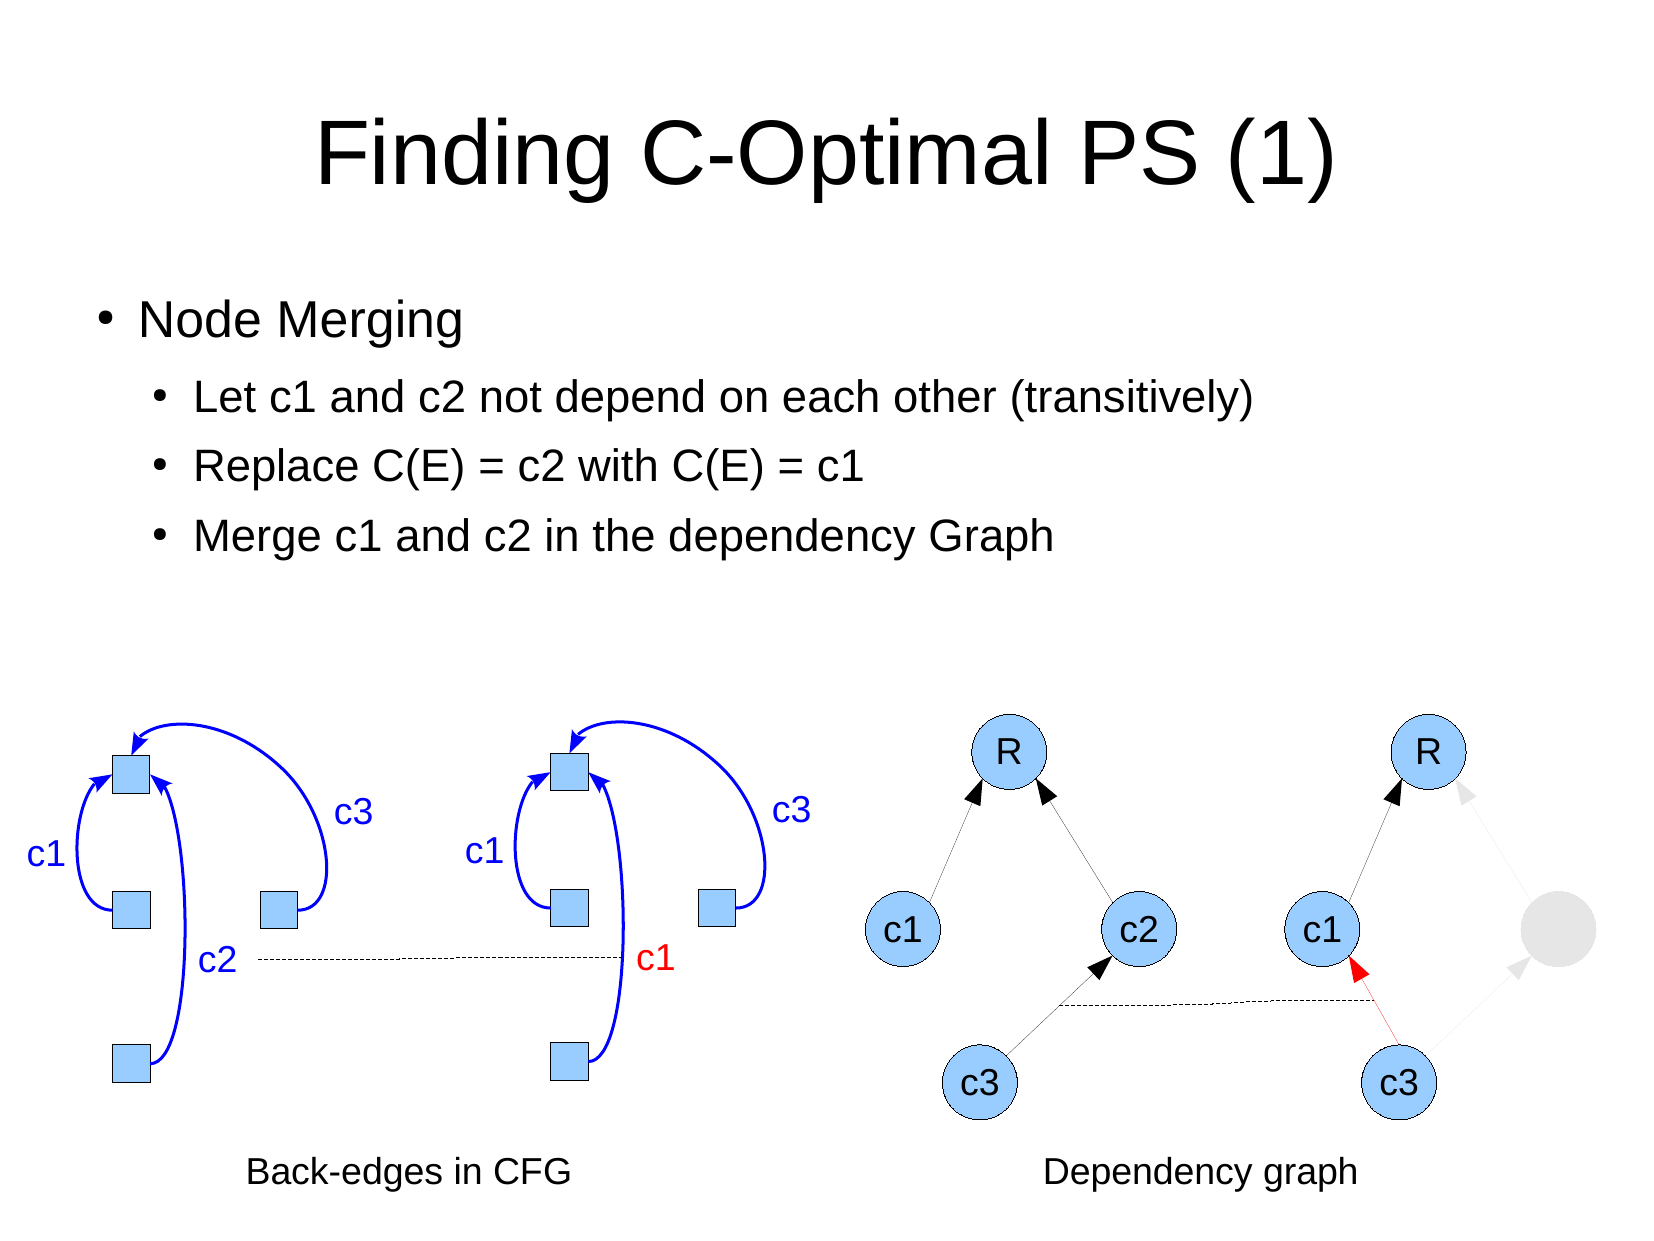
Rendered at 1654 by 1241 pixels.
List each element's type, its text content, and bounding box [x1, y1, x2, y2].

text_box c3 [318, 783, 394, 841]
text_box [698, 889, 736, 927]
text_box c2 [1101, 891, 1177, 967]
text_box c1 [11, 824, 87, 882]
text_box [1520, 891, 1597, 967]
text_box [112, 891, 151, 929]
text_box [550, 753, 589, 791]
text_box [260, 891, 298, 929]
text_box c1 [621, 928, 697, 986]
text_box Dependency graph [1028, 1143, 1388, 1201]
text_box R [971, 714, 1047, 790]
text_box c1 [1284, 891, 1360, 967]
text_box c1 [865, 891, 941, 967]
text_box c2 [183, 931, 259, 988]
text_box Back-edges in CFG [230, 1143, 591, 1201]
text_box [550, 889, 589, 927]
text_box [112, 1044, 151, 1083]
text_box R [1391, 714, 1467, 790]
text_box c3 [757, 781, 833, 838]
title Finding C-Optimal PS (1) [82, 56, 1571, 250]
text_box c1 [450, 822, 526, 880]
text_box [550, 1042, 589, 1081]
text_box [112, 755, 150, 794]
text_box c3 [942, 1044, 1018, 1120]
text_box c3 [1361, 1044, 1437, 1120]
list Node Merging Let c1 and c2 not depend on each other (transitively) Replace C(E) = c2 with C(E) = c1 Merge c1 and c2 in the dependency Graph [82, 290, 1571, 563]
